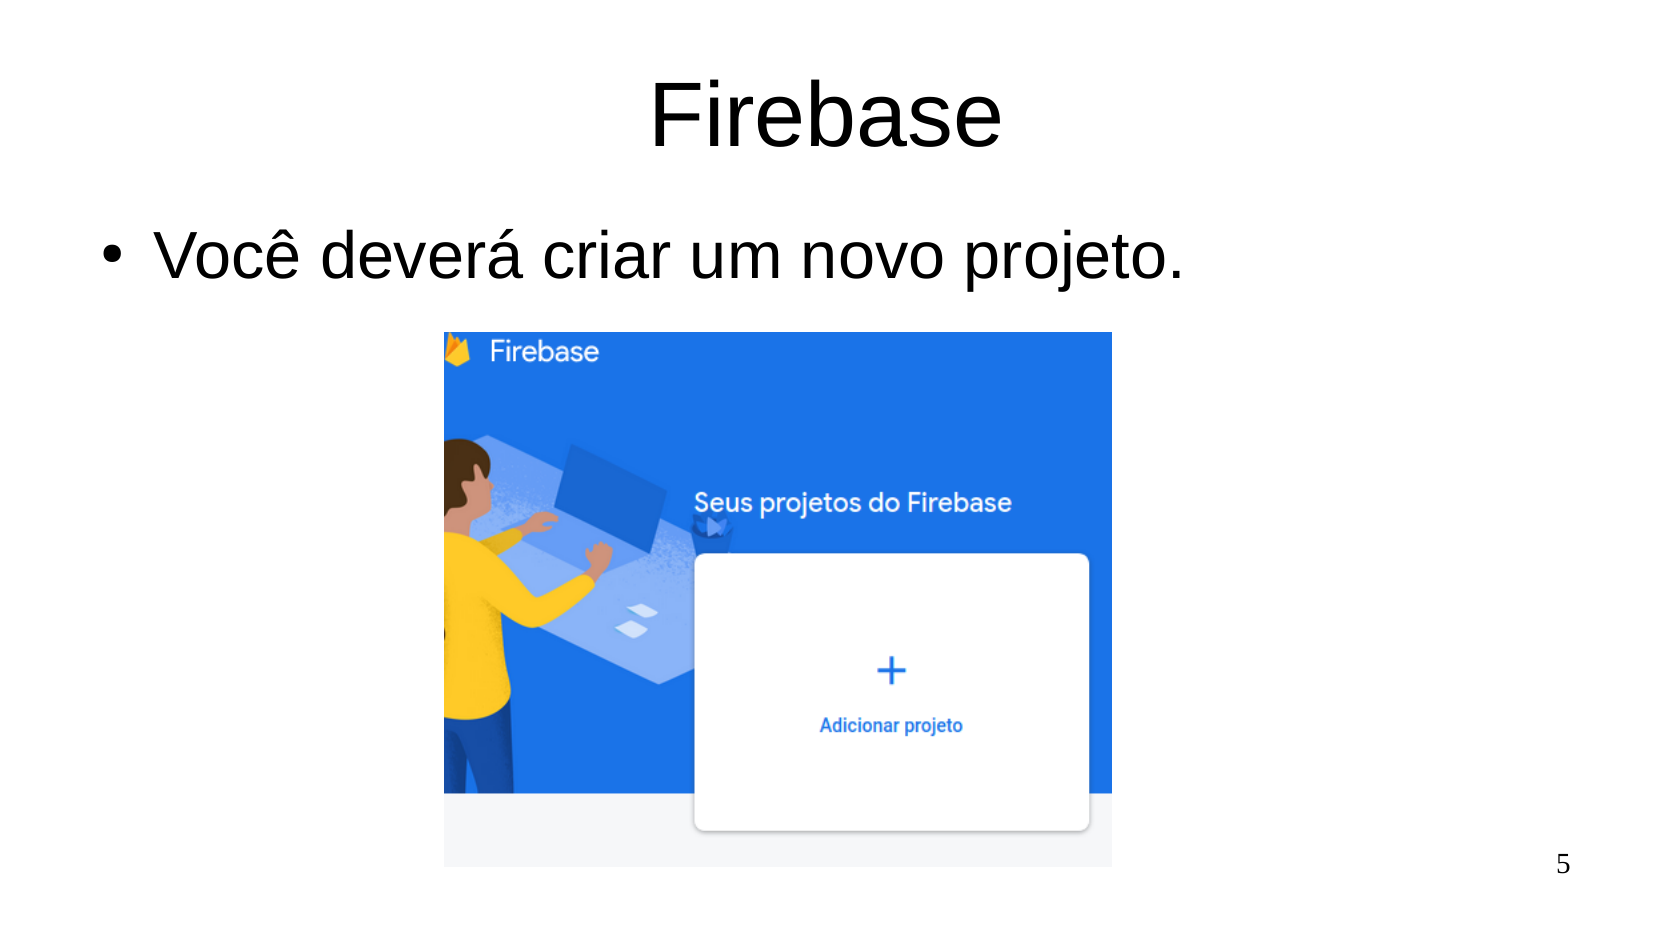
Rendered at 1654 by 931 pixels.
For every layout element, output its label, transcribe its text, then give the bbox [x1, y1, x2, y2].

title Firebase [82, 37, 1571, 193]
picture [444, 332, 1112, 867]
list Você deverá criar um novo projeto. [82, 217, 1571, 758]
